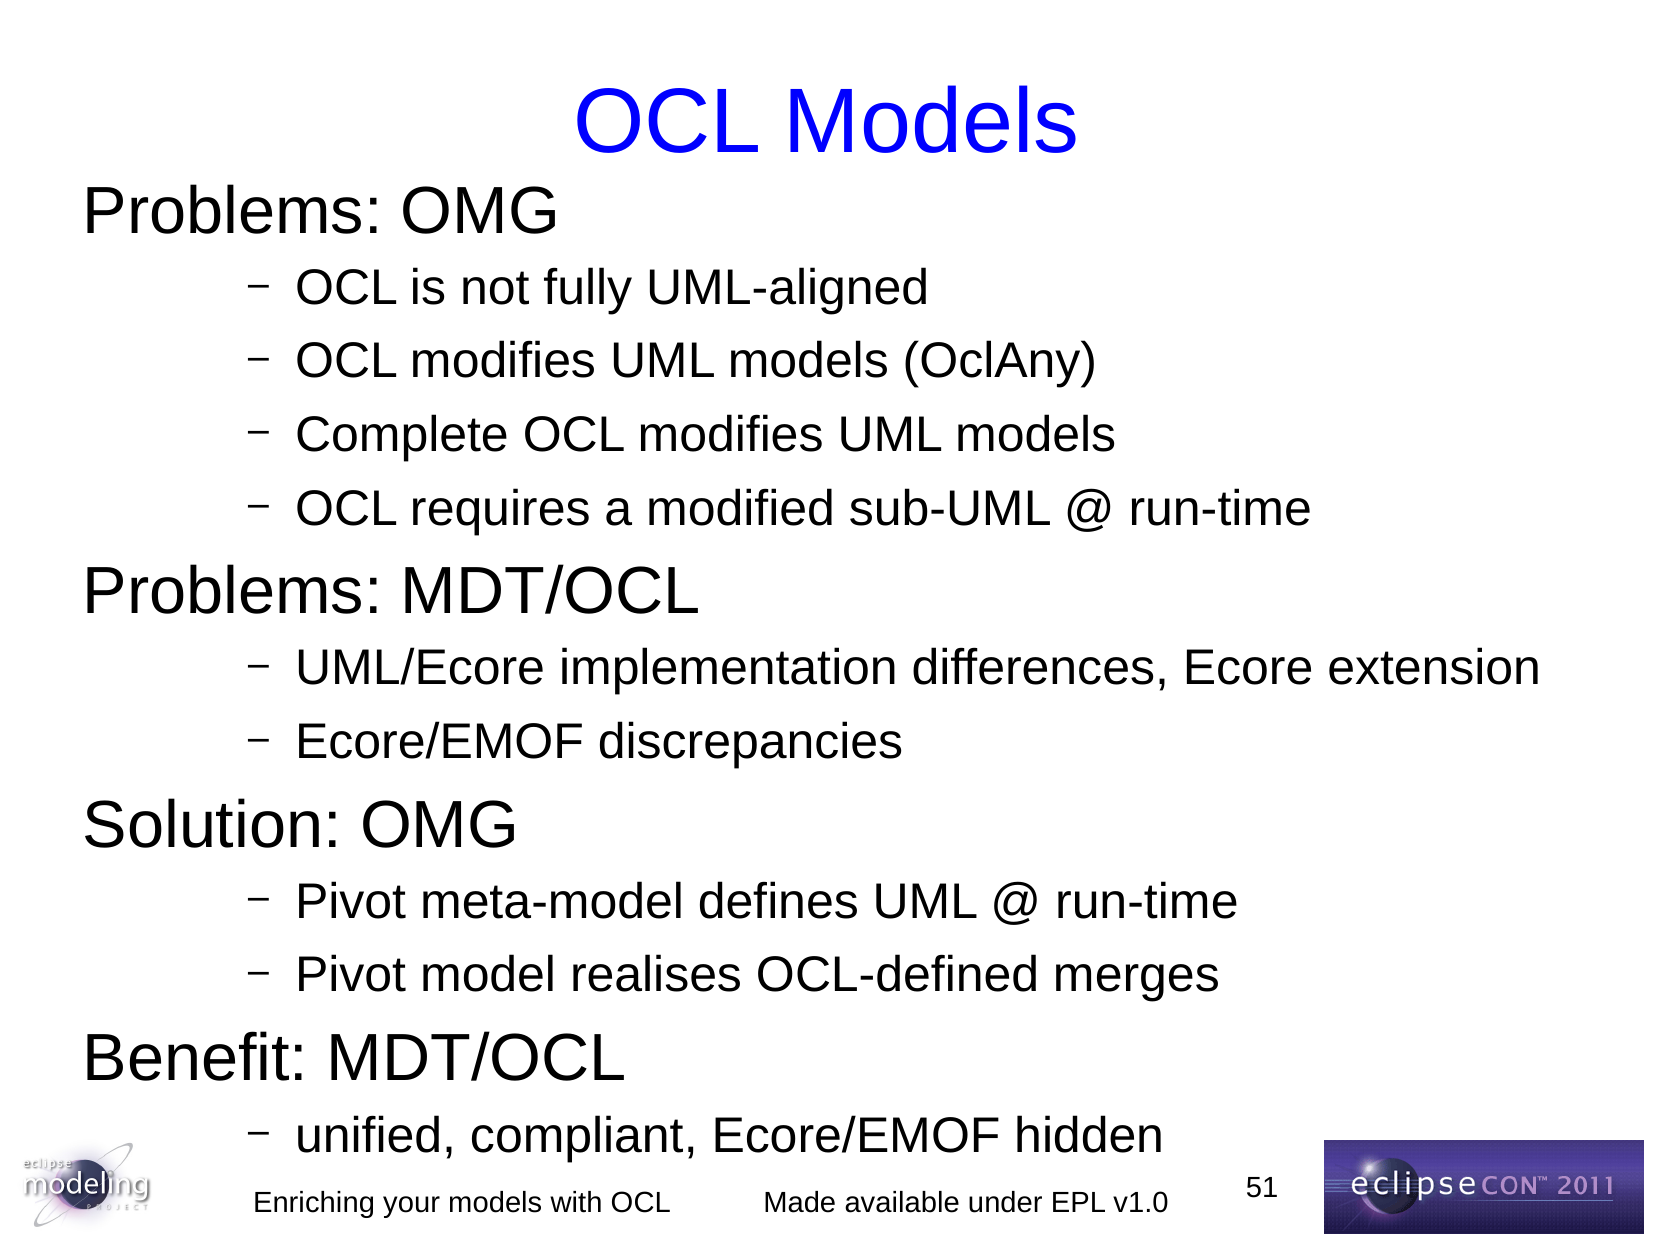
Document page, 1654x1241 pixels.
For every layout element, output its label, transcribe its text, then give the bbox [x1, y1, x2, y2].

picture [1605, 1140, 1644, 1234]
list Problems: OMG OCL is not fully UML-aligned OCL modifies UML models (OclAny) Complete OCL modifies UML models OCL requires a modified sub-UML @ run-time Problems: MDT/OCL UML/Ecore implementation differences, Ecore extension Ecore/EMOF discrepancies Solution: OMG Pivot meta-model defines UML @ run-time Pivot model realises OCL-defined merges Benefit: MDT/OCL unified, compliant, Ecore/EMOF hidden [82, 172, 1605, 1239]
title OCL Models [82, 49, 1571, 172]
picture [9, 1136, 82, 1235]
